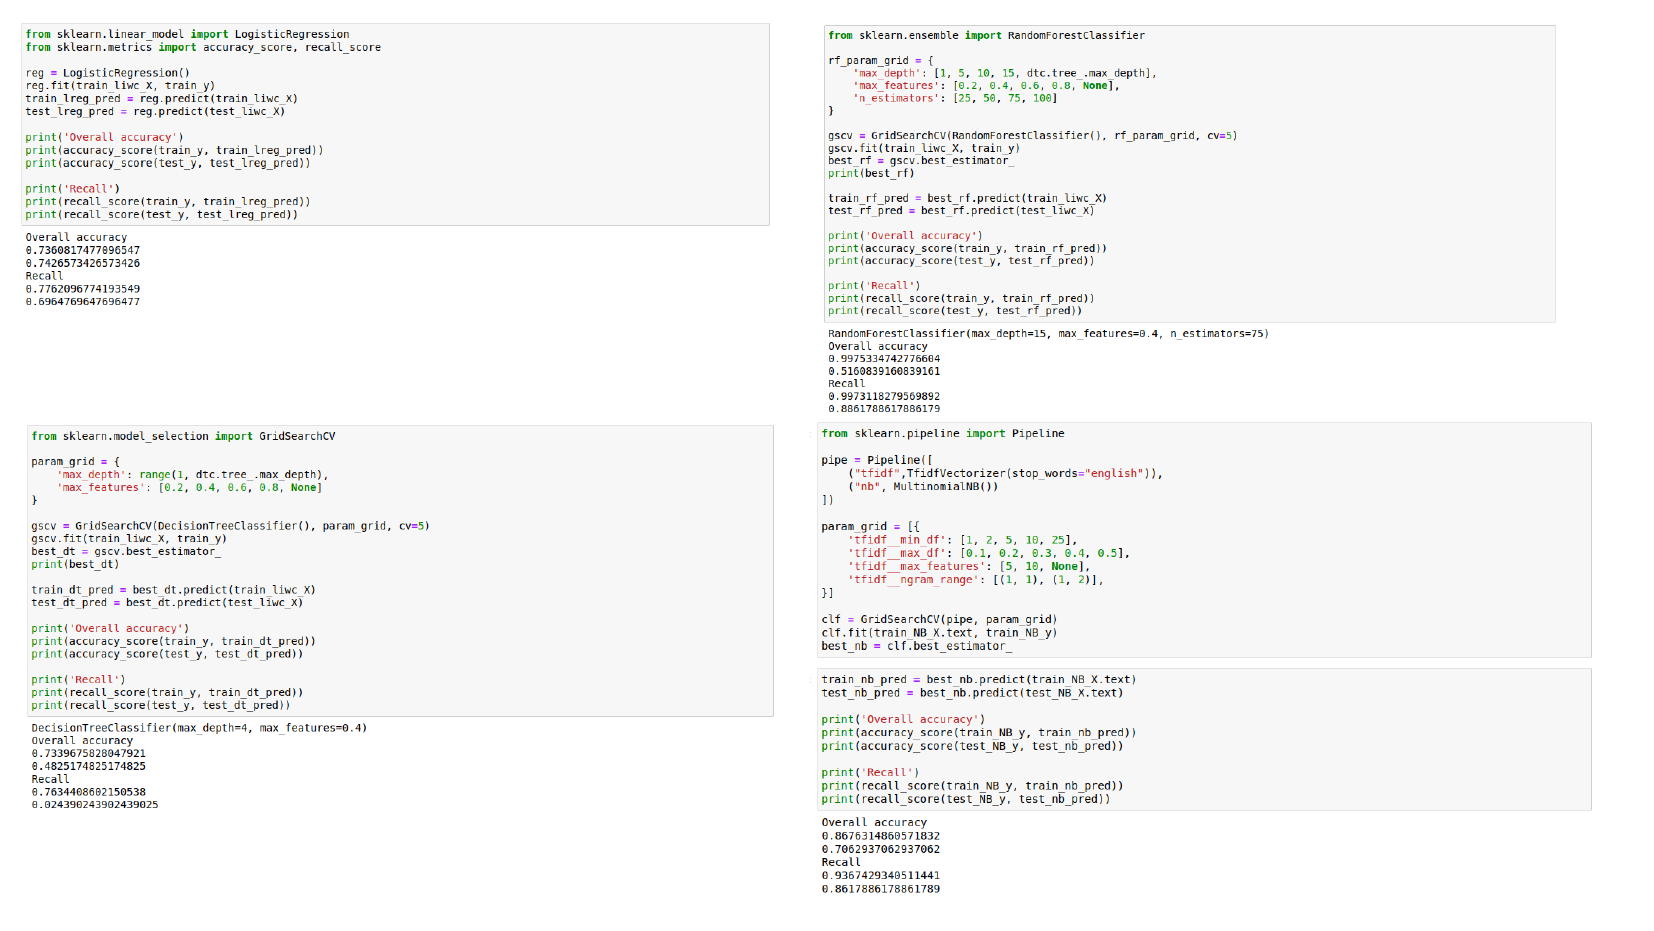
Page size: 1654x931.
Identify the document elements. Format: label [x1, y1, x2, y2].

picture [21, 419, 781, 826]
picture [810, 21, 1598, 901]
picture [15, 14, 777, 317]
